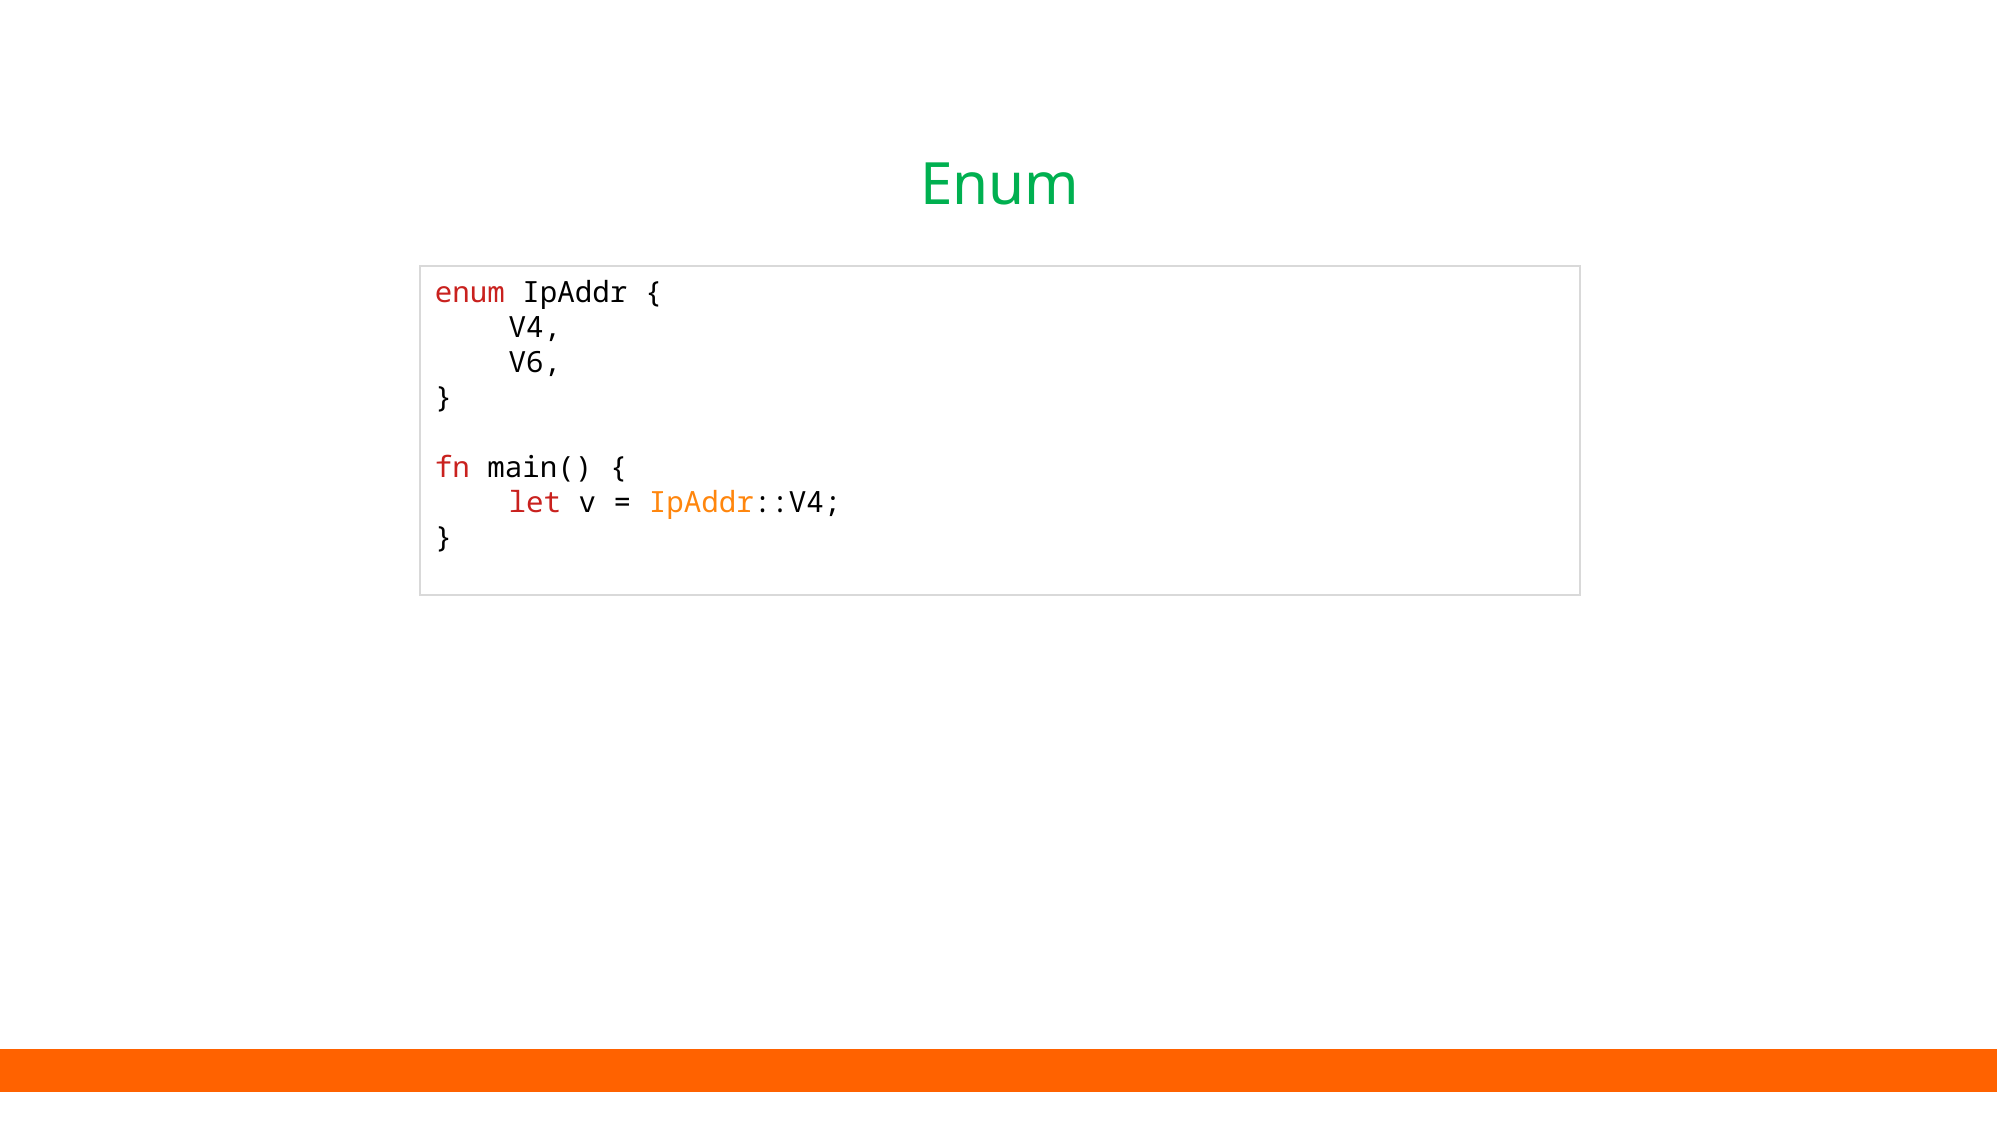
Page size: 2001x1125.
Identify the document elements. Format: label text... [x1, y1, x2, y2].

text_box enum IpAddr { V4, V6, } fn main() { let v = IpAddr::V4; } [419, 265, 1581, 596]
text_box [0, 1049, 1997, 1092]
list Enum [420, 146, 1580, 237]
